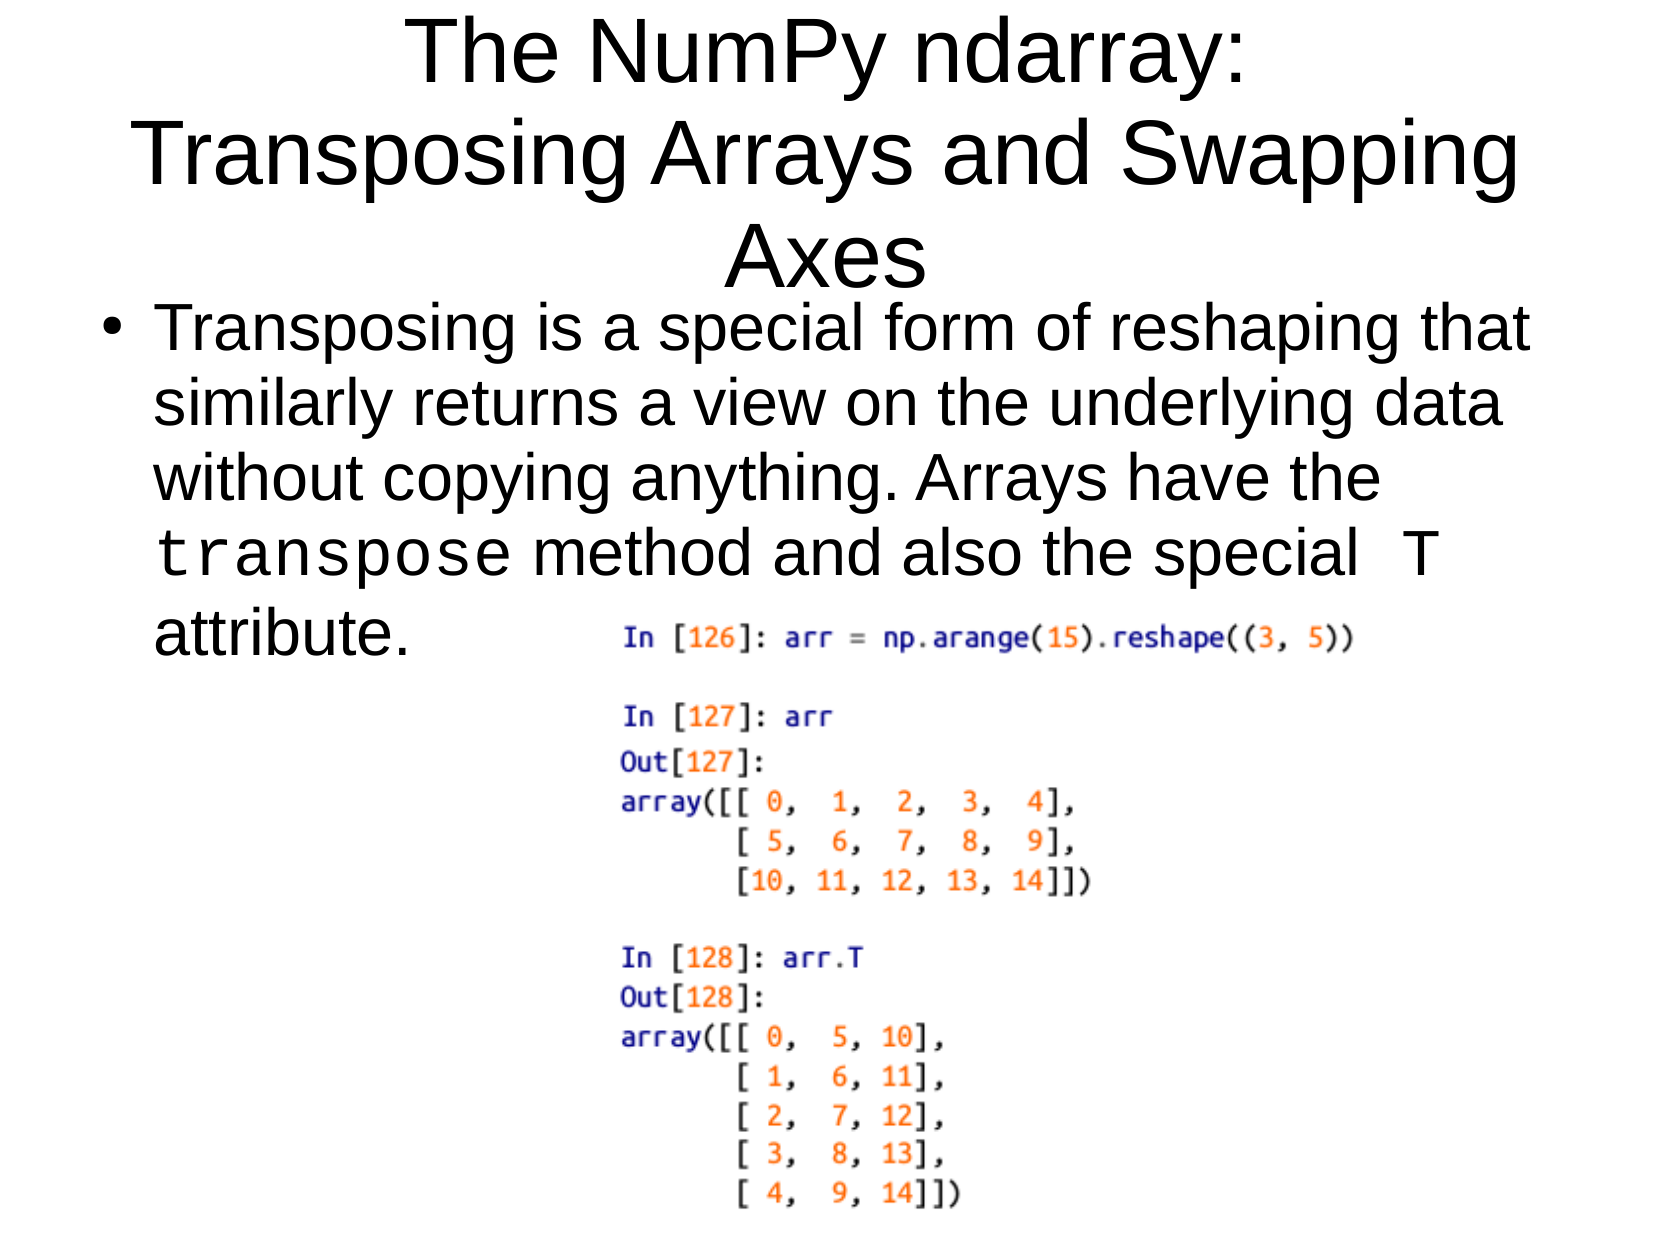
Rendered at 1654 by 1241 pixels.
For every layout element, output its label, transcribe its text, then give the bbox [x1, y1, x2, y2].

title The NumPy ndarray: Transposing Arrays and Swapping Axes [82, 0, 1571, 290]
list Transposing is a special form of reshaping that similarly returns a view on the underlying data without copying anything. Arrays have the transpose method and also the special T attribute. [82, 290, 1571, 1010]
picture [615, 614, 1375, 1216]
